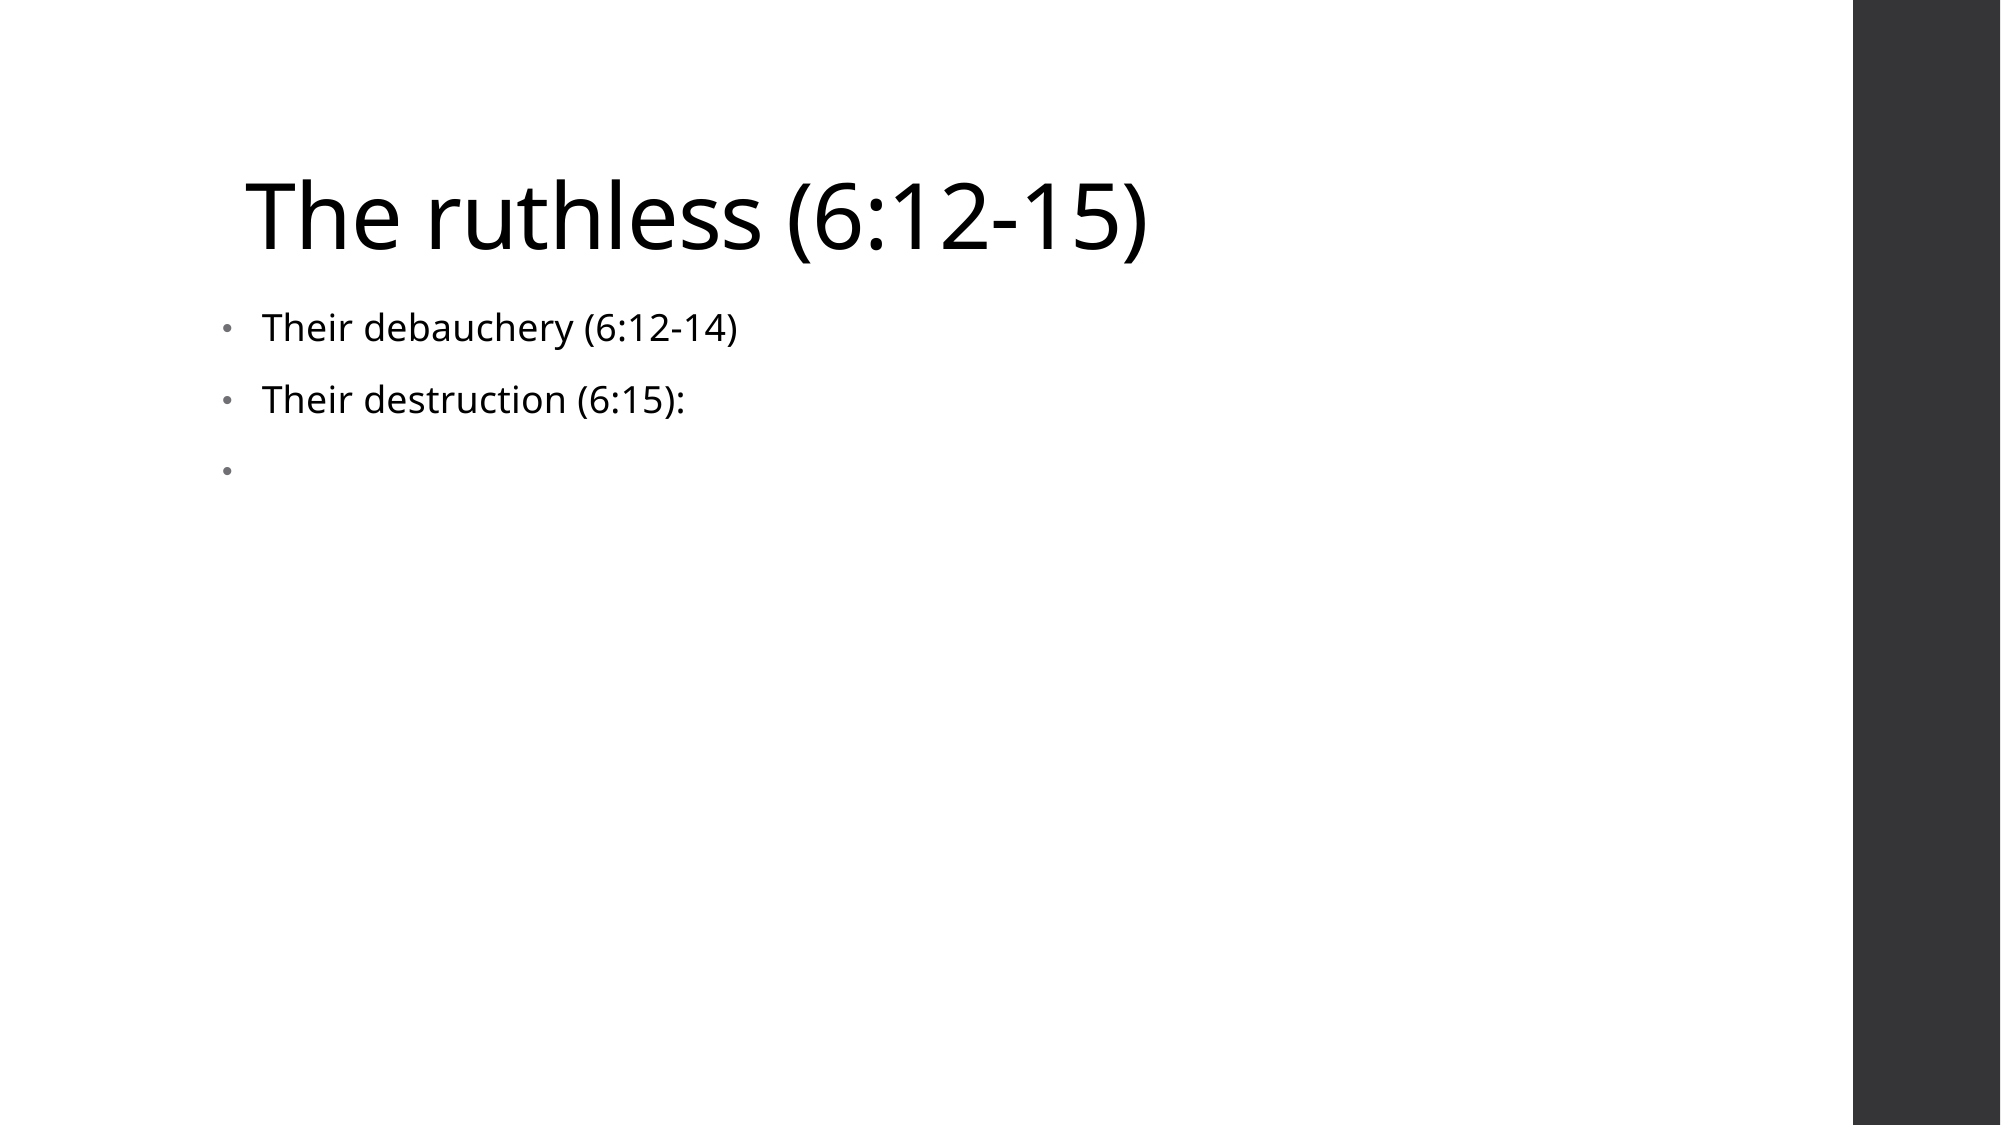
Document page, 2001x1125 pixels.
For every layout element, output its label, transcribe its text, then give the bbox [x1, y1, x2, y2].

list Their debauchery (6:12-14) Their destruction (6:15): [206, 299, 1617, 1014]
title The ruthless (6:12-15) [206, 60, 1797, 278]
